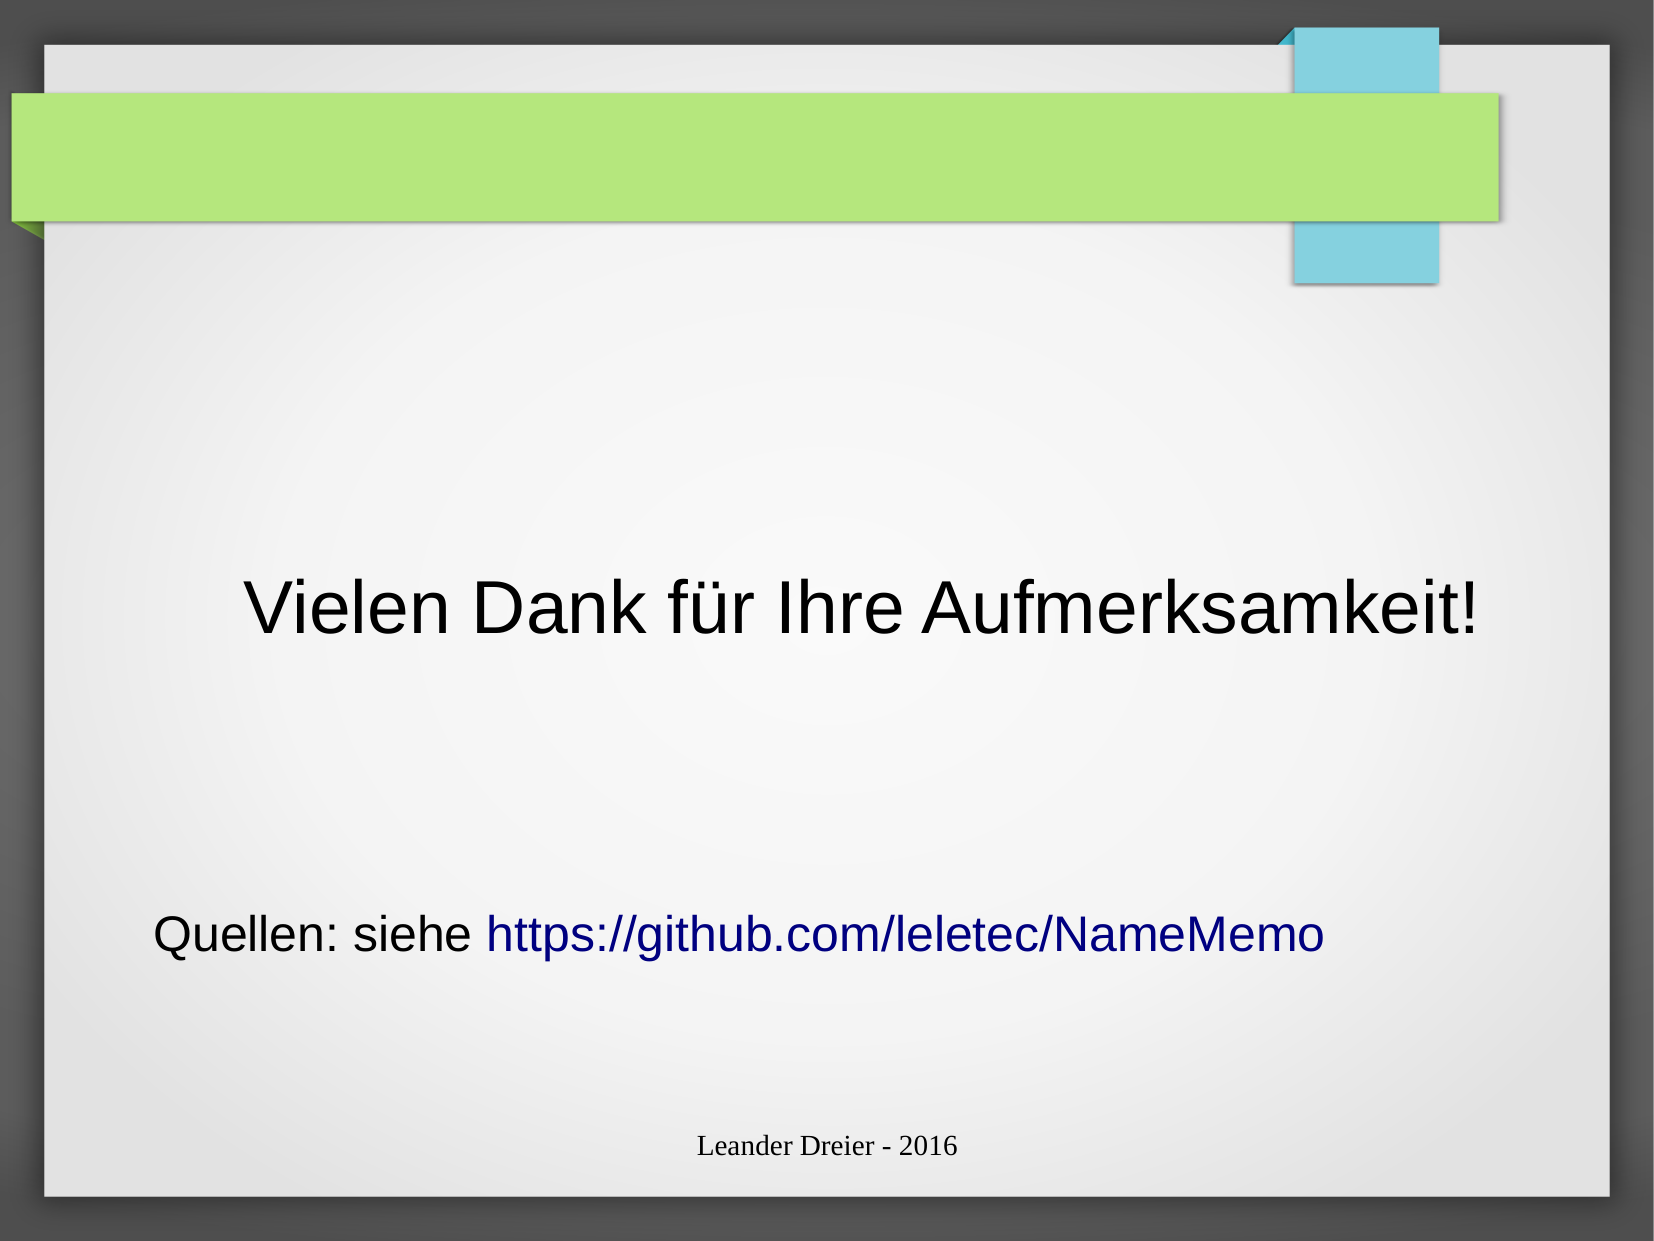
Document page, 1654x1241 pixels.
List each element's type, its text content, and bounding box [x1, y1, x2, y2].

picture [0, 0, 1654, 1241]
list Vielen Dank für Ihre Aufmerksamkeit! Quellen: siehe https://github.com/leletec/NameMemo [82, 295, 1571, 1015]
